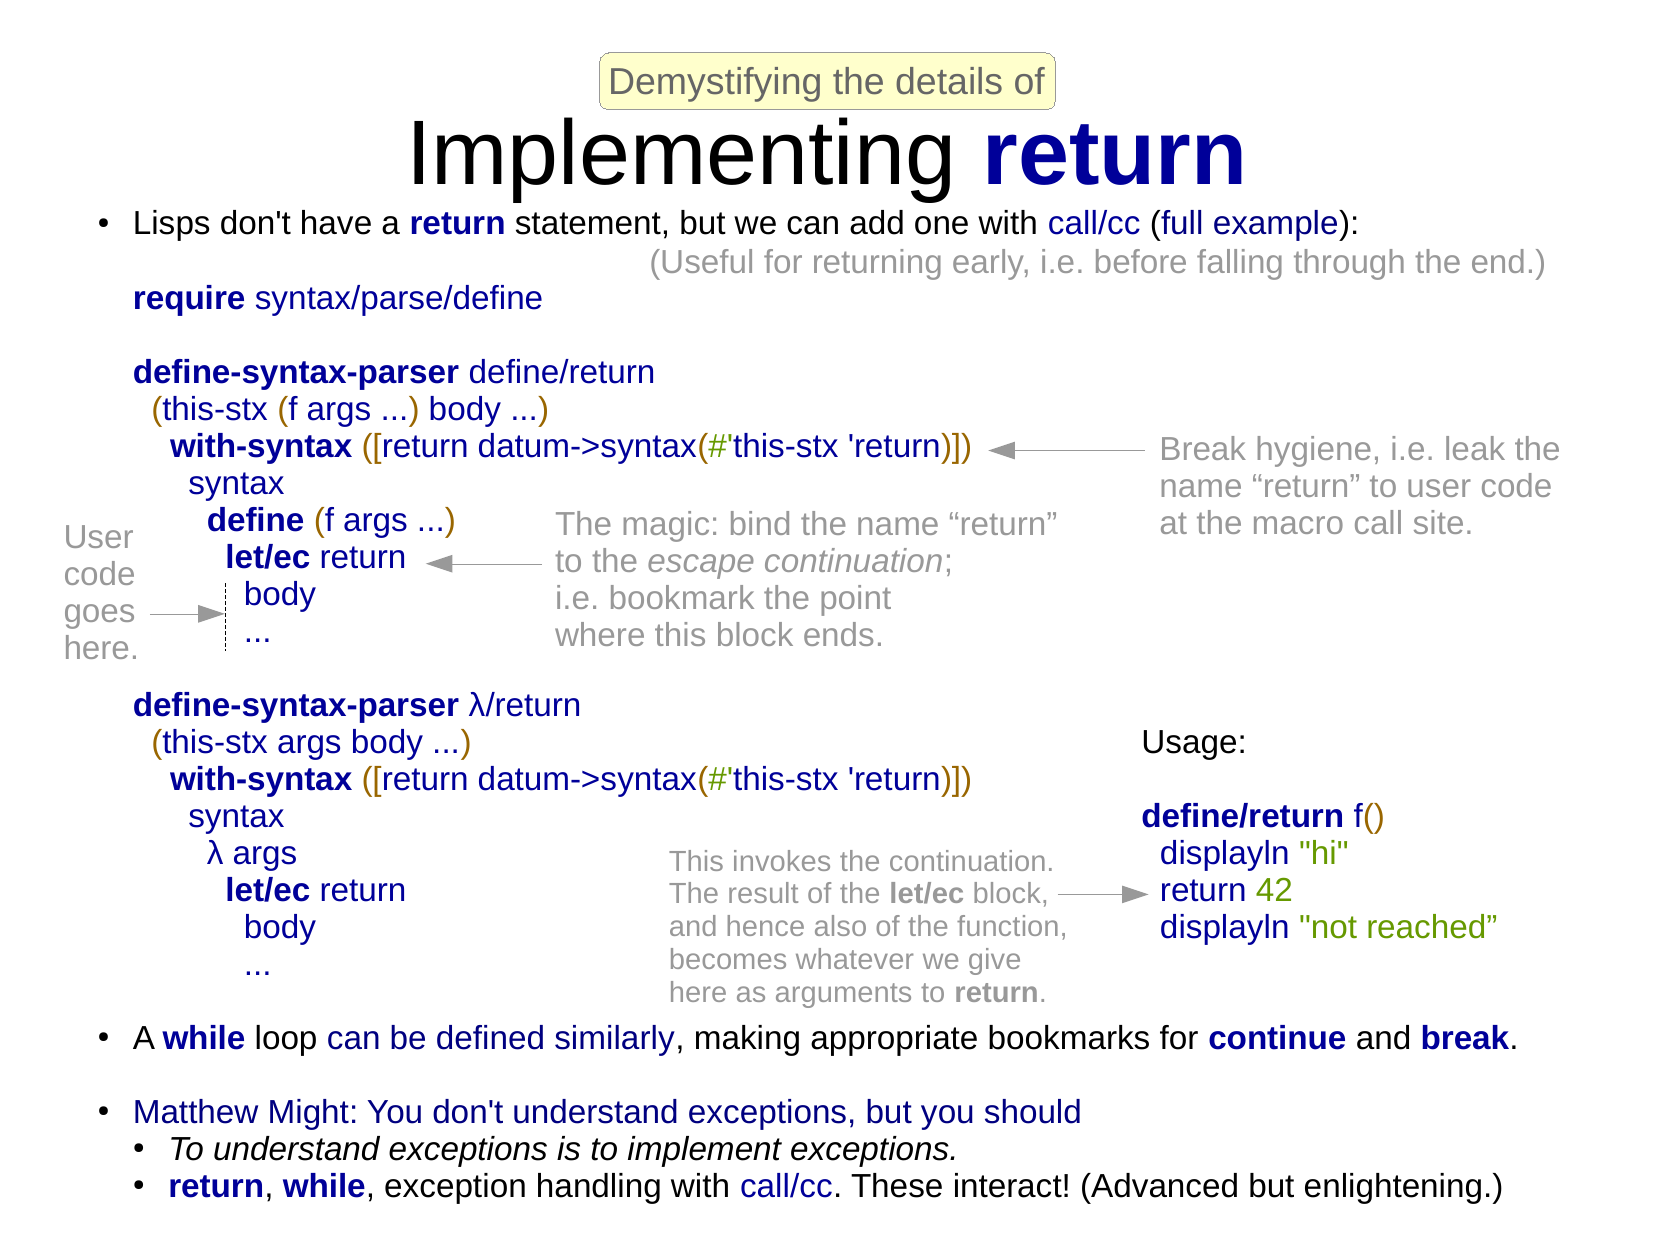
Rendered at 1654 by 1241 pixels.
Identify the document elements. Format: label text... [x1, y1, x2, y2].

text_box (Useful for returning early, i.e. before falling through the end.) [634, 236, 1563, 289]
text_box Break hygiene, i.e. leak the name “return” to user code at the macro call site. [1144, 423, 1577, 551]
text_box Lisps don't have a return statement, but we can add one with call/cc (full example): require syntax/parse/define define-syntax-parser define/return (this-stx (f args ...) body ...) with-syntax ([return datum->syntax(#'this-stx 'return)]) syntax define (f args ...) let/ec return body ... define-syntax-parser λ/return (this-stx args body ...) with-syntax ([return datum->syntax(#'this-stx 'return)]) syntax λ args let/ec return body ... A while loop can be defined similarly, making appropriate bookmarks for continue and break. Matthew Might: You don't understand exceptions, but you should To understand exceptions is to implement exceptions. return, while, exception handling with call/cc. These interact! (Advanced but enlightening.) [82, 197, 1561, 1225]
text_box Usage: define/return f() displayln "hi" return 42 displayln "not reached” [1126, 715, 1529, 956]
text_box Demystifying the details of [593, 52, 1061, 110]
title Implementing return [82, 49, 1571, 257]
text_box The magic: bind the name “return” to the escape continuation; i.e. bookmark the point where this block ends. [540, 498, 1073, 664]
text_box User code goes here. [48, 511, 160, 677]
text_box This invokes the continuation. The result of the let/ec block, and hence also of the function, becomes whatever we give here as arguments to return. [654, 837, 1084, 1016]
